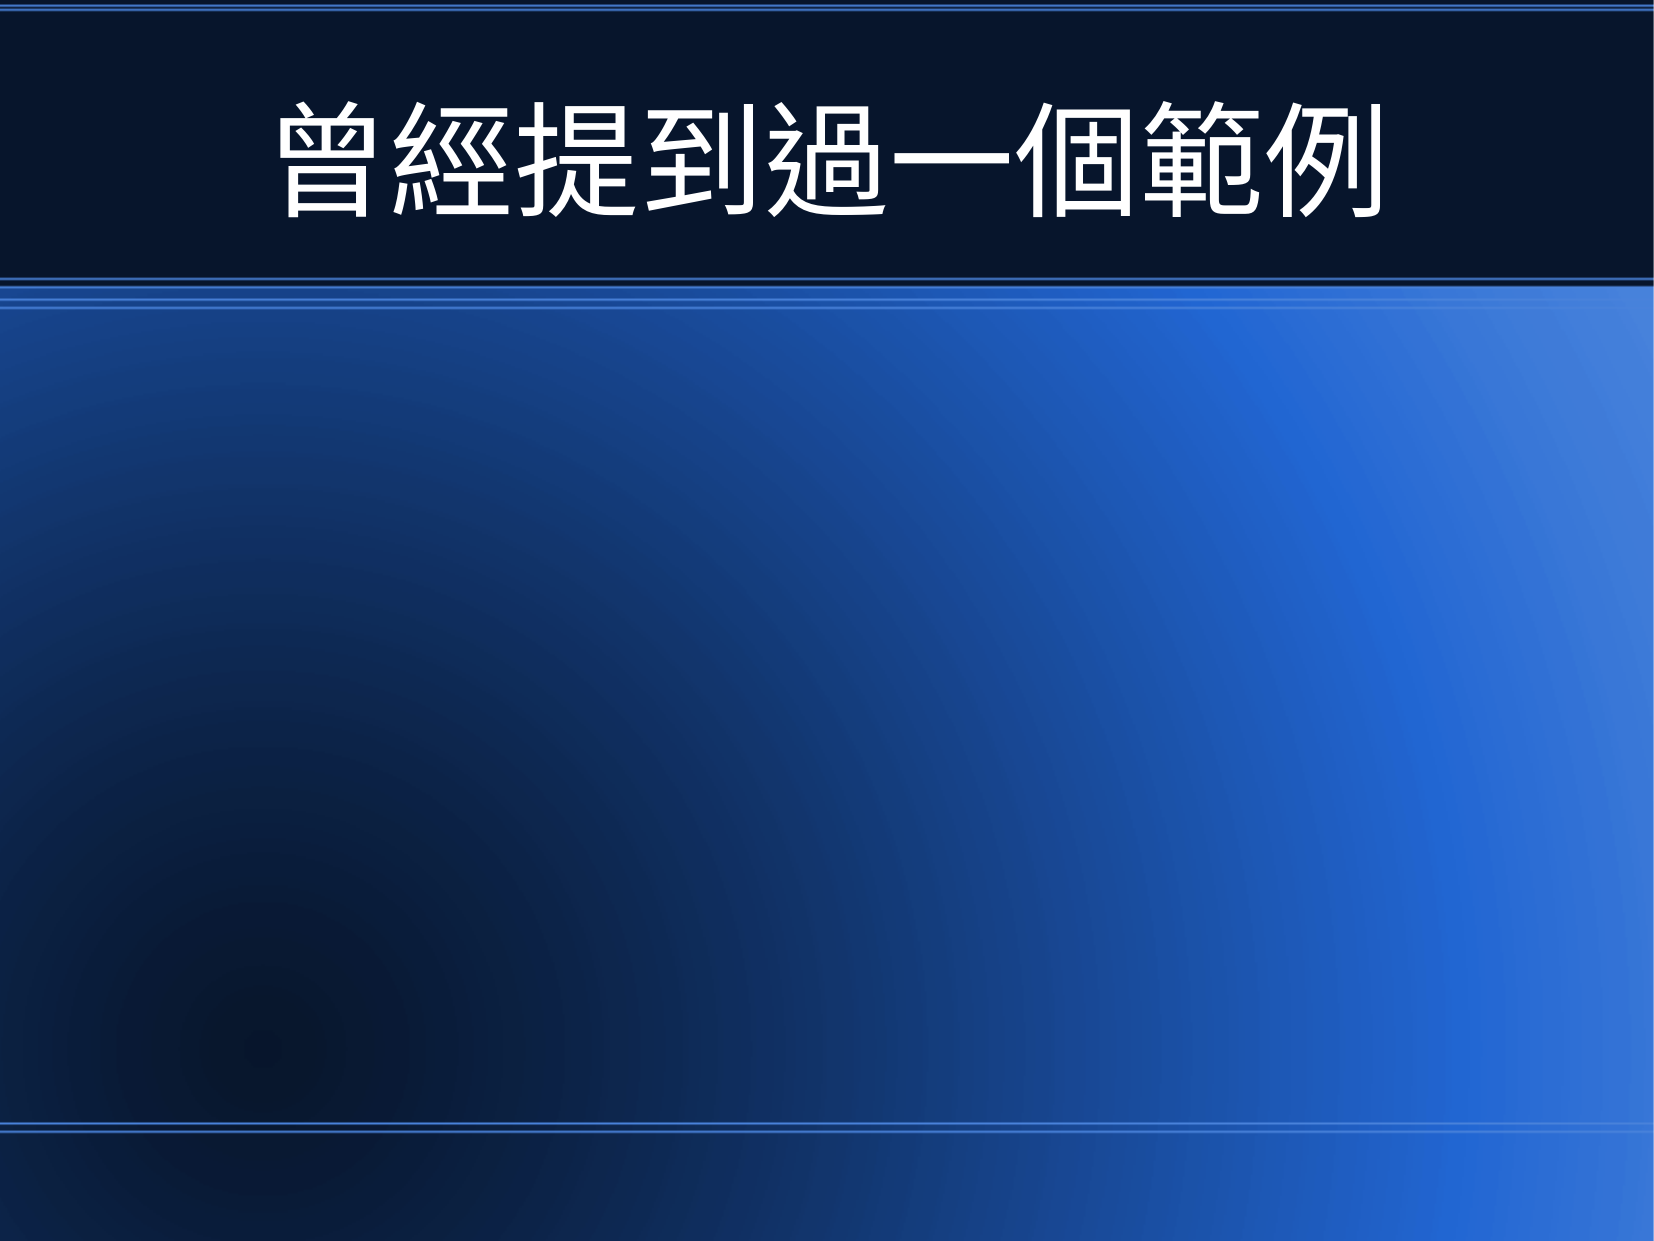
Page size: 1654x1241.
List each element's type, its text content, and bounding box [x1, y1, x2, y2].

title 曾經提到過一個範例 [82, 49, 1571, 257]
picture [0, 0, 1654, 1241]
